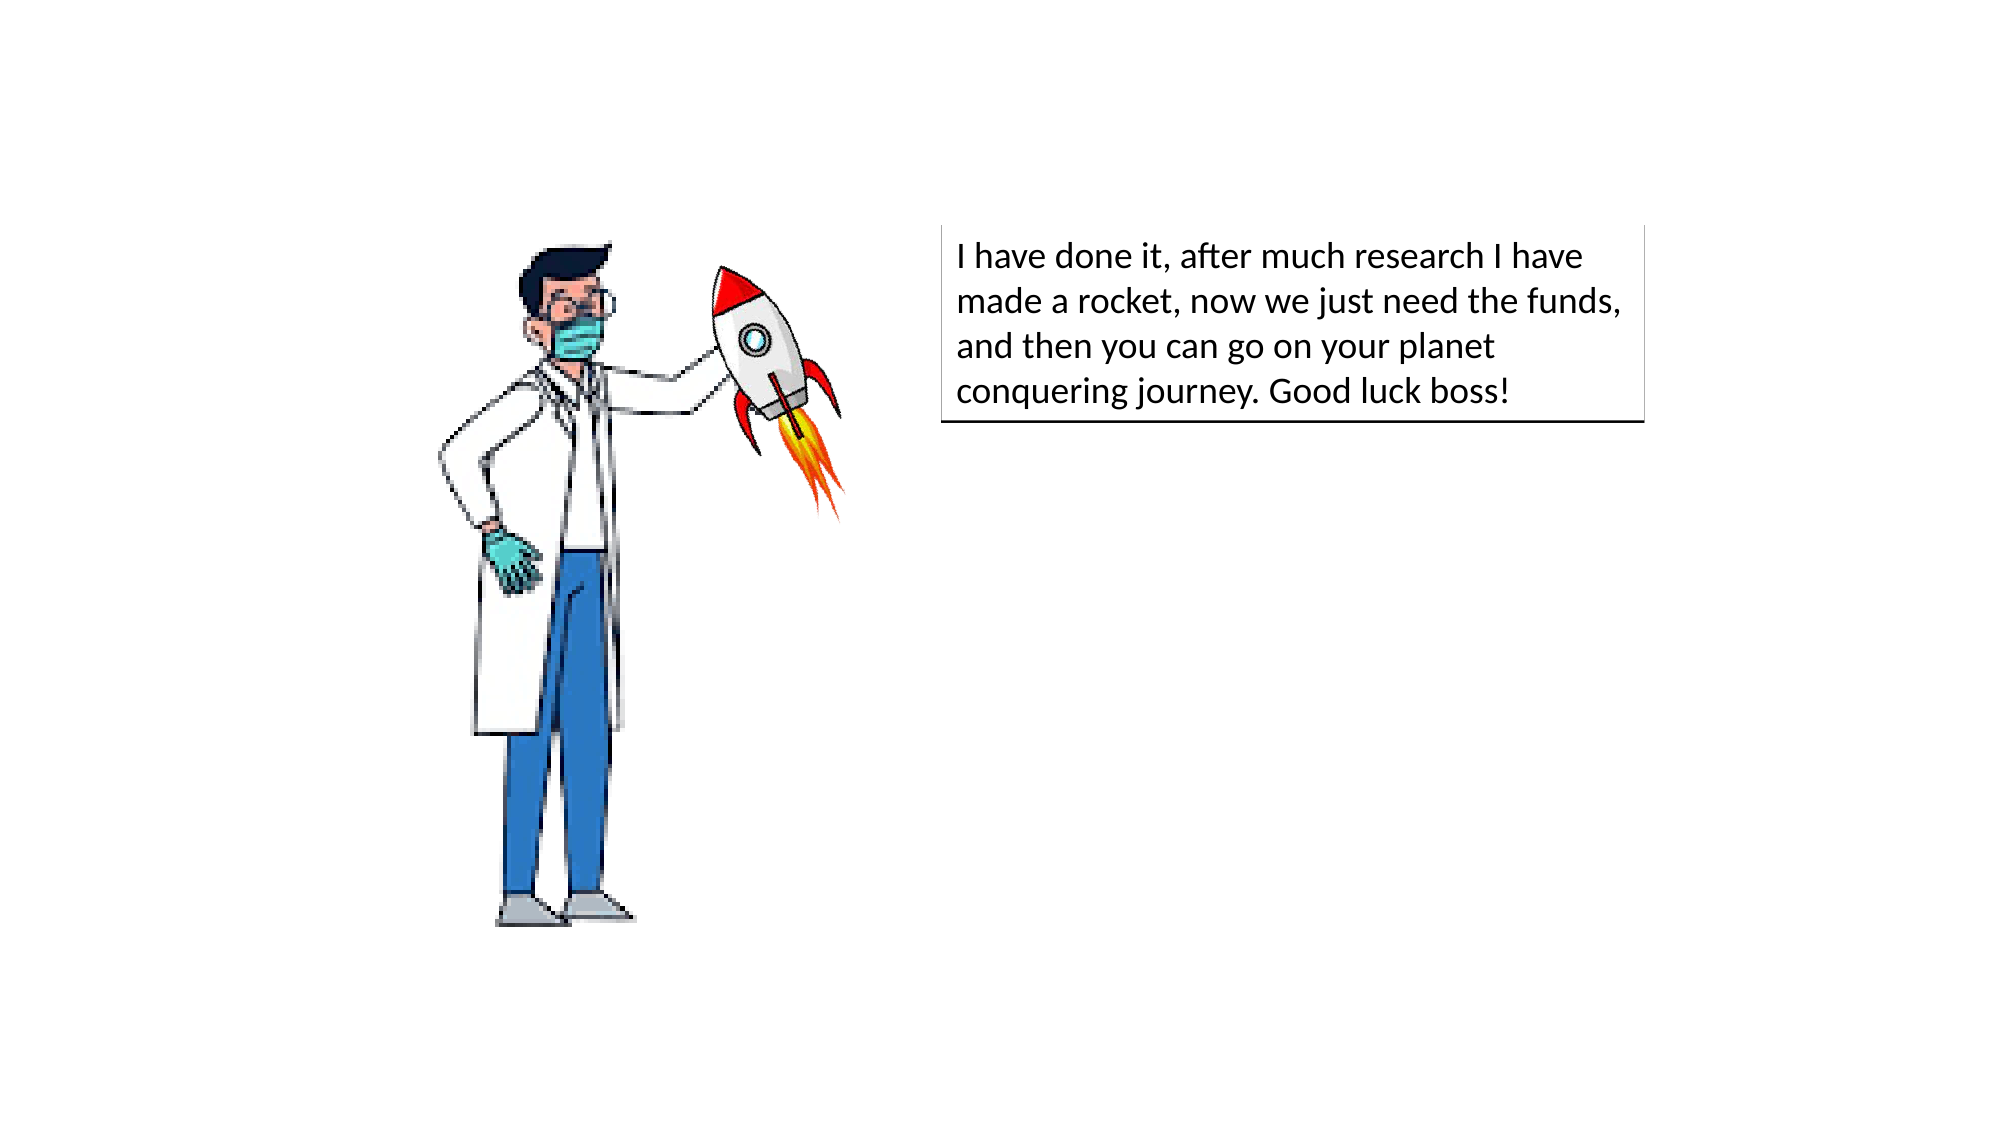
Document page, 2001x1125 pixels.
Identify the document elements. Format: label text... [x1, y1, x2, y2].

picture [166, 127, 1080, 1041]
text_box I have done it, after much research I have made a rocket, now we just need the funds, and then you can go on your planet conquering journey. Good luck boss! [941, 223, 1645, 421]
